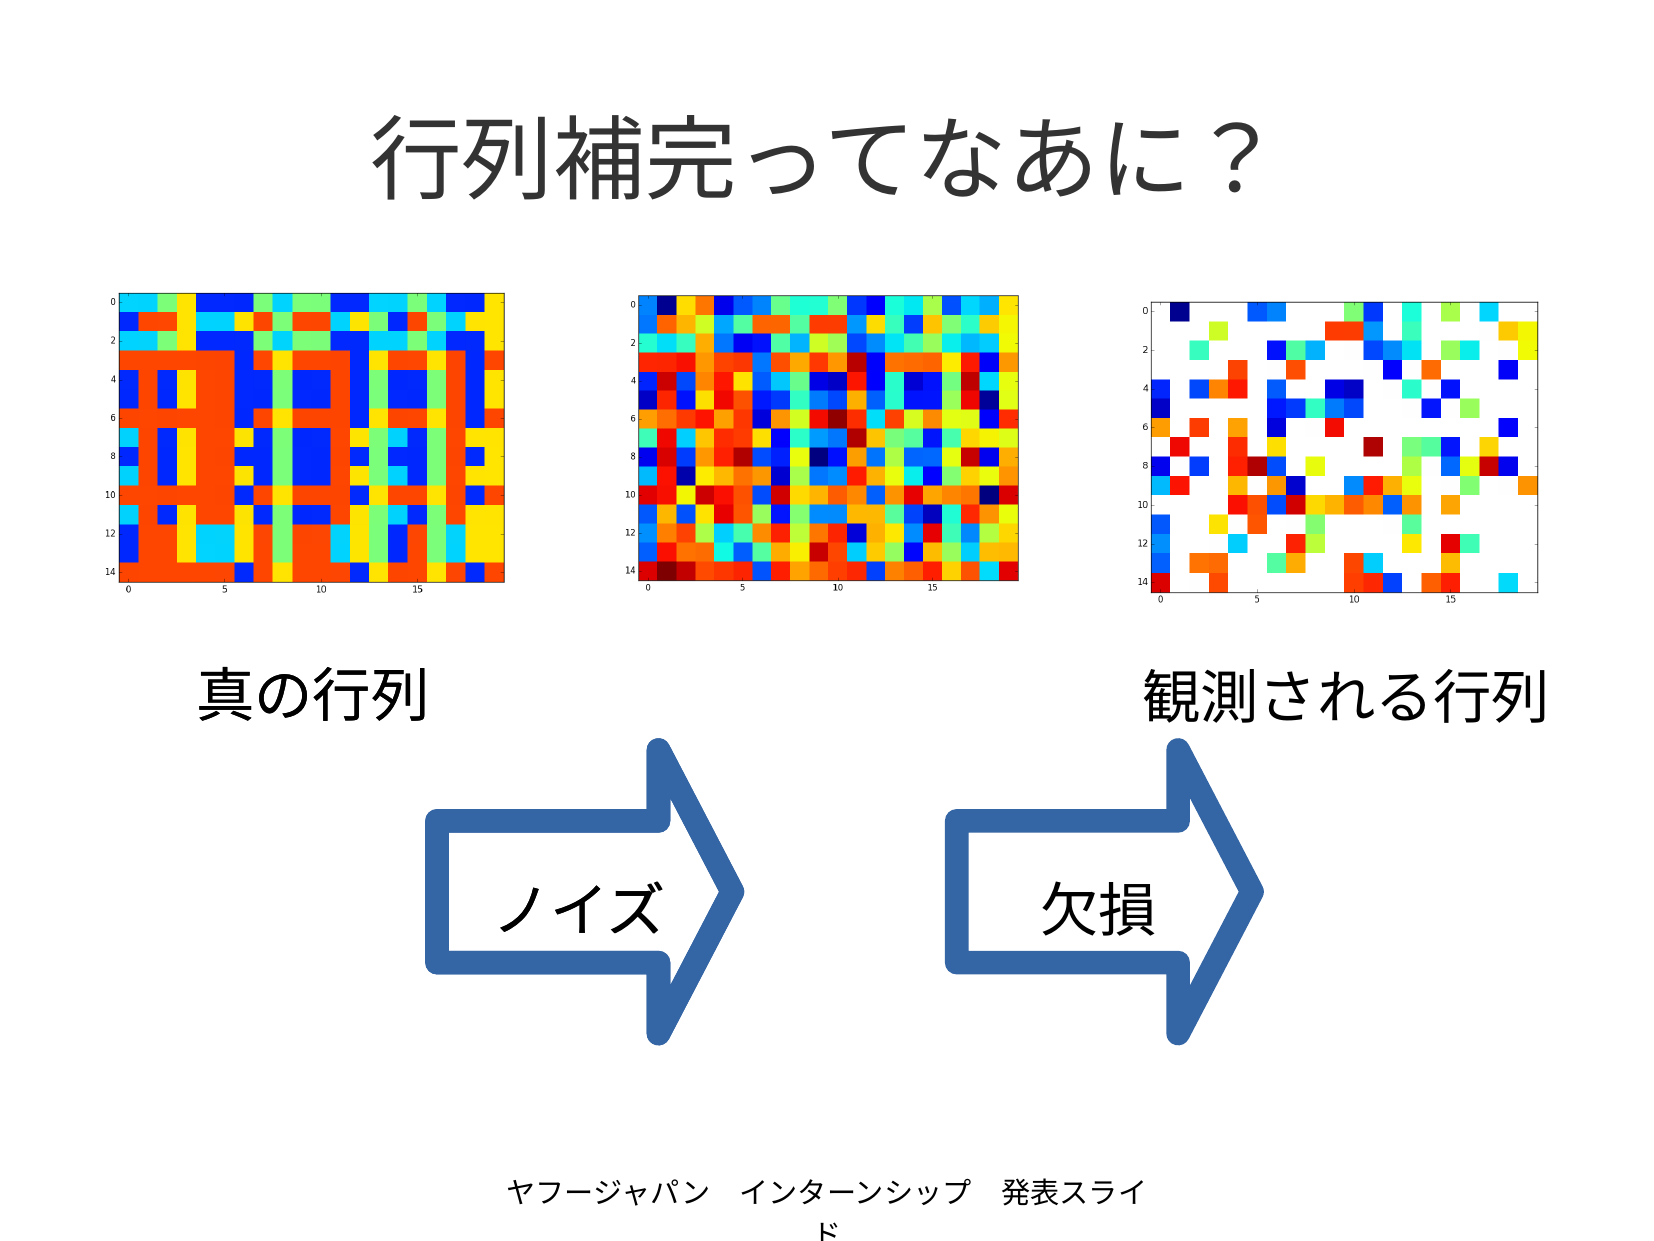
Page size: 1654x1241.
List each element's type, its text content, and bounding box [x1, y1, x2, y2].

text_box 欠損 [956, 844, 1241, 942]
title 行列補完ってなあに？ [82, 49, 1571, 257]
picture [94, 283, 520, 603]
picture [614, 286, 1028, 597]
text_box 真の行列 [141, 629, 485, 727]
picture [1126, 292, 1548, 609]
text_box ノイズ [437, 844, 721, 942]
text_box 観測される行列 [1110, 631, 1583, 729]
